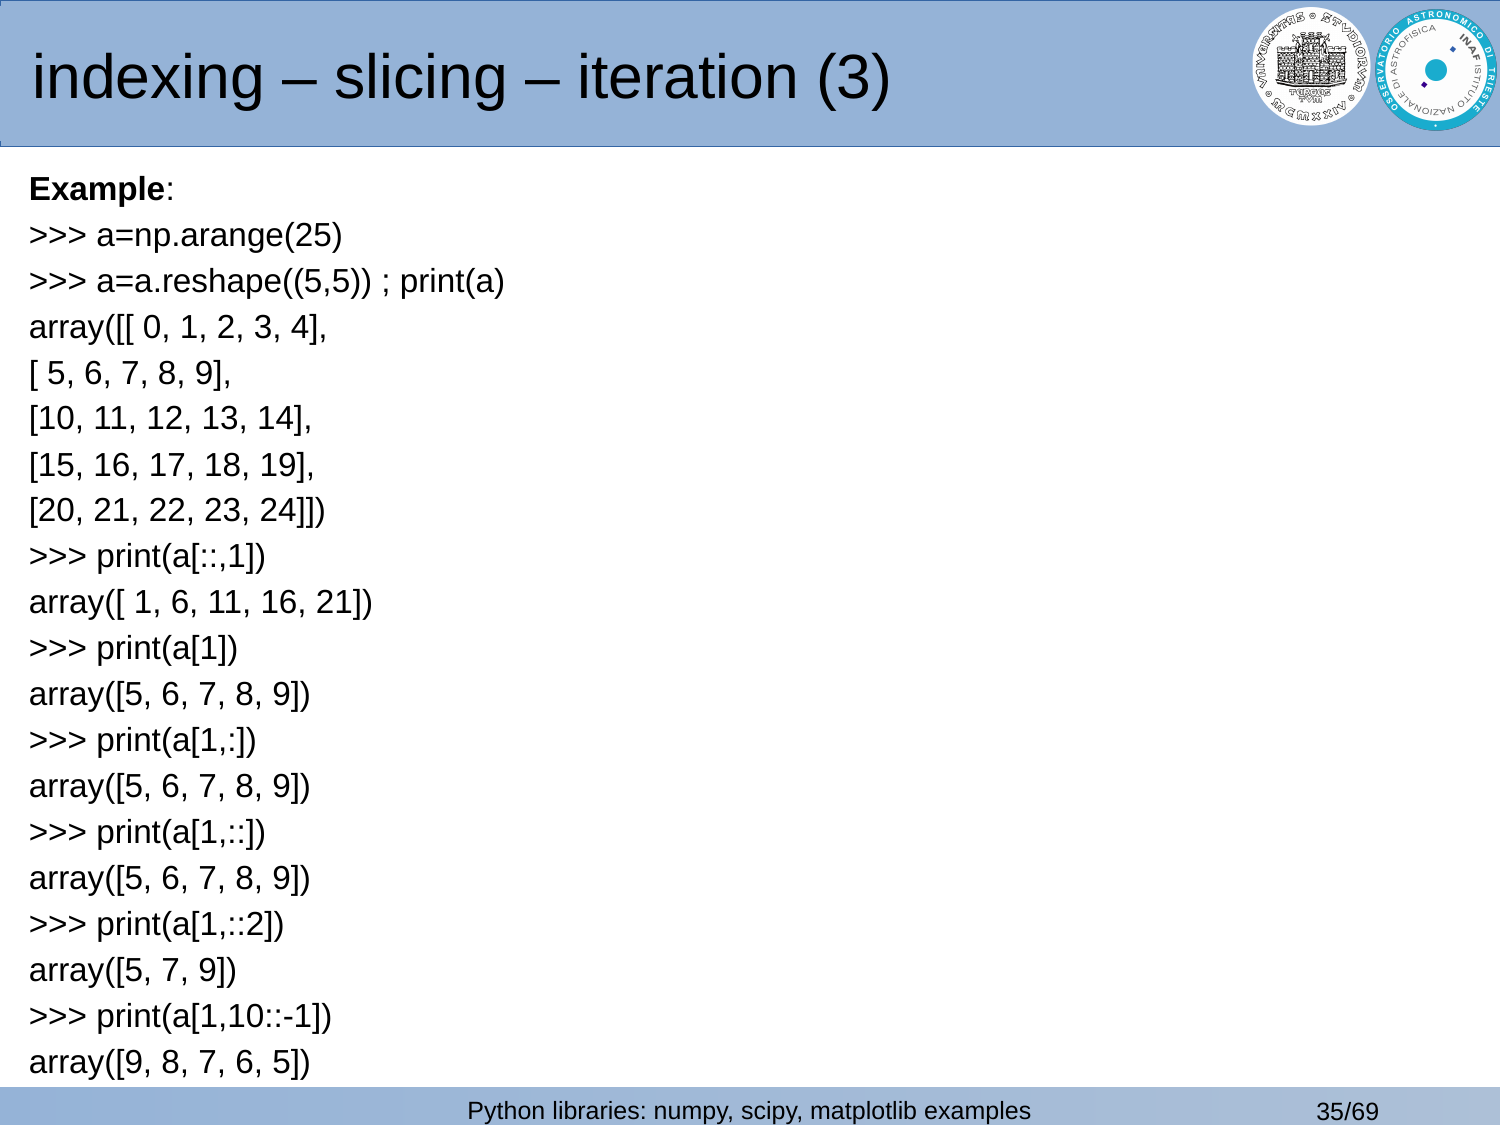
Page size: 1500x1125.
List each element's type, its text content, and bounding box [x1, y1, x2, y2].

picture [1253, 0, 1500, 156]
text_box indexing – slicing – iteration (3) [0, 5, 1253, 141]
list Example: >>> a=np.arange(25) >>> a=a.reshape((5,5)) ; print(a) array([[ 0, 1, 2, 3, 4], [ 5, 6, 7, 8, 9], [10, 11, 12, 13, 14], [15, 16, 17, 18, 19], [20, 21, 22, 23, 24]]) >>> print(a[::,1]) array([ 1, 6, 11, 16, 21]) >>> print(a[1]) array([5, 6, 7, 8, 9]) >>> print(a[1,:]) array([5, 6, 7, 8, 9]) >>> print(a[1,::]) array([5, 6, 7, 8, 9]) >>> print(a[1,::2]) array([5, 7, 9]) >>> print(a[1,10::-1]) array([9, 8, 7, 6, 5]) [13, 159, 1500, 1090]
